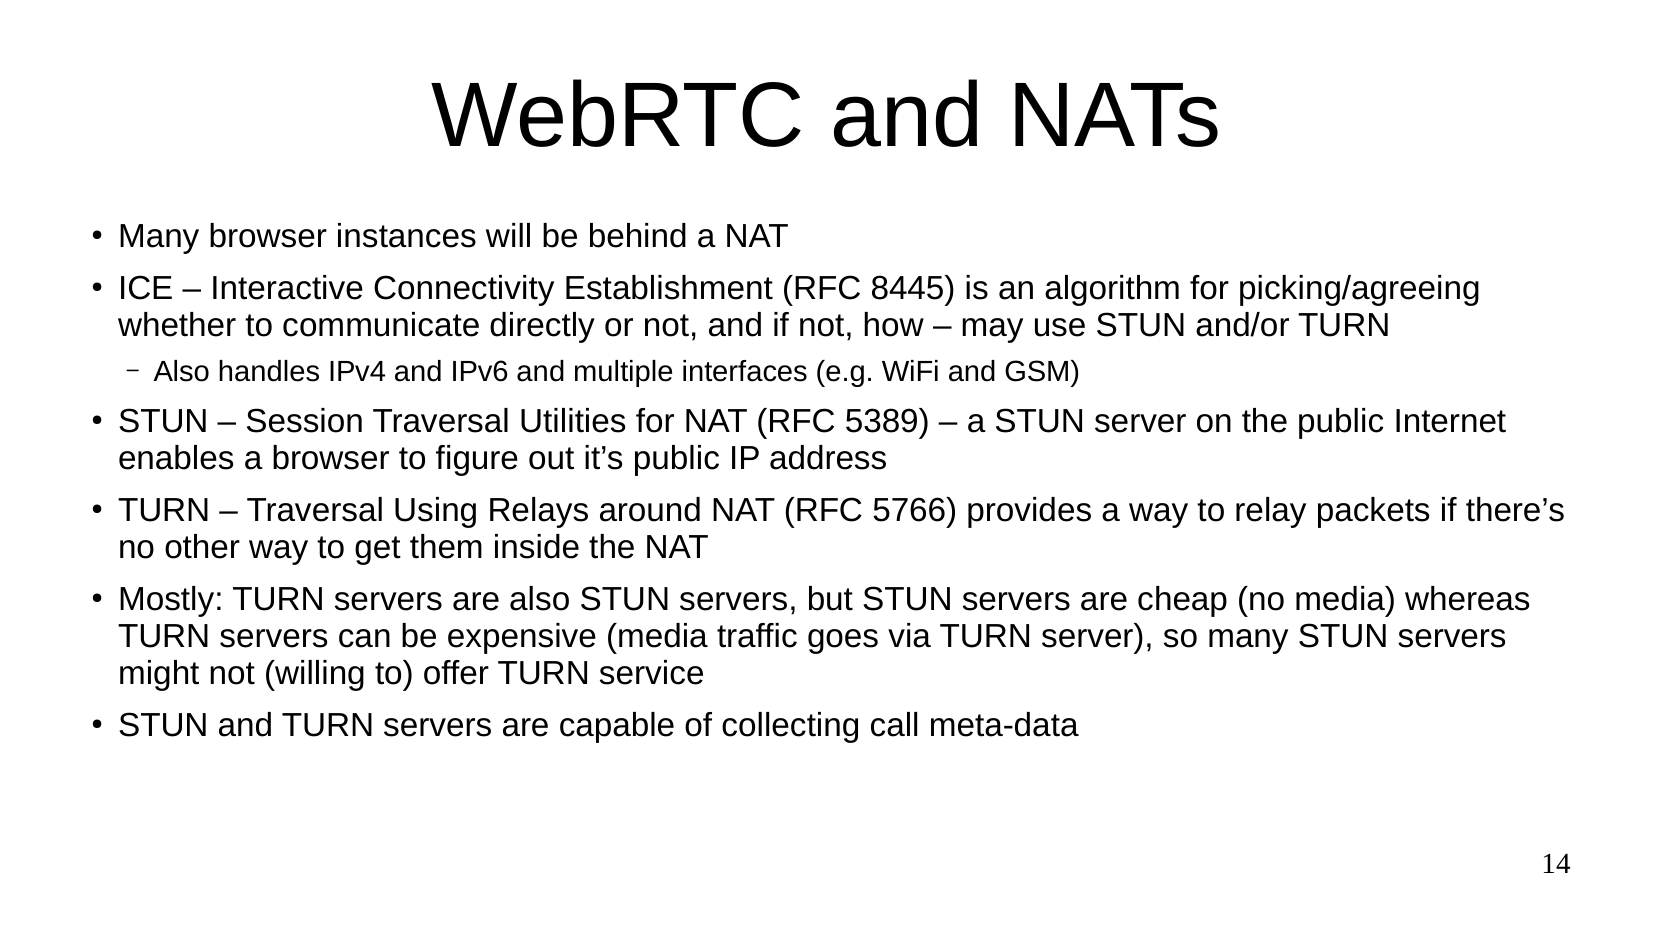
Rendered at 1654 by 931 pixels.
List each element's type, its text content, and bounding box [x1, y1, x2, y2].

title WebRTC and NATs [82, 37, 1571, 193]
list Many browser instances will be behind a NAT ICE – Interactive Connectivity Establishment (RFC 8445) is an algorithm for picking/agreeing whether to communicate directly or not, and if not, how – may use STUN and/or TURN Also handles IPv4 and IPv6 and multiple interfaces (e.g. WiFi and GSM) STUN – Session Traversal Utilities for NAT (RFC 5389) – a STUN server on the public Internet enables a browser to figure out it’s public IP address TURN – Traversal Using Relays around NAT (RFC 5766) provides a way to relay packets if there’s no other way to get them inside the NAT Mostly: TURN servers are also STUN servers, but STUN servers are cheap (no media) whereas TURN servers can be expensive (media traffic goes via TURN server), so many STUN servers might not (willing to) offer TURN service STUN and TURN servers are capable of collecting call meta-data [82, 217, 1571, 758]
